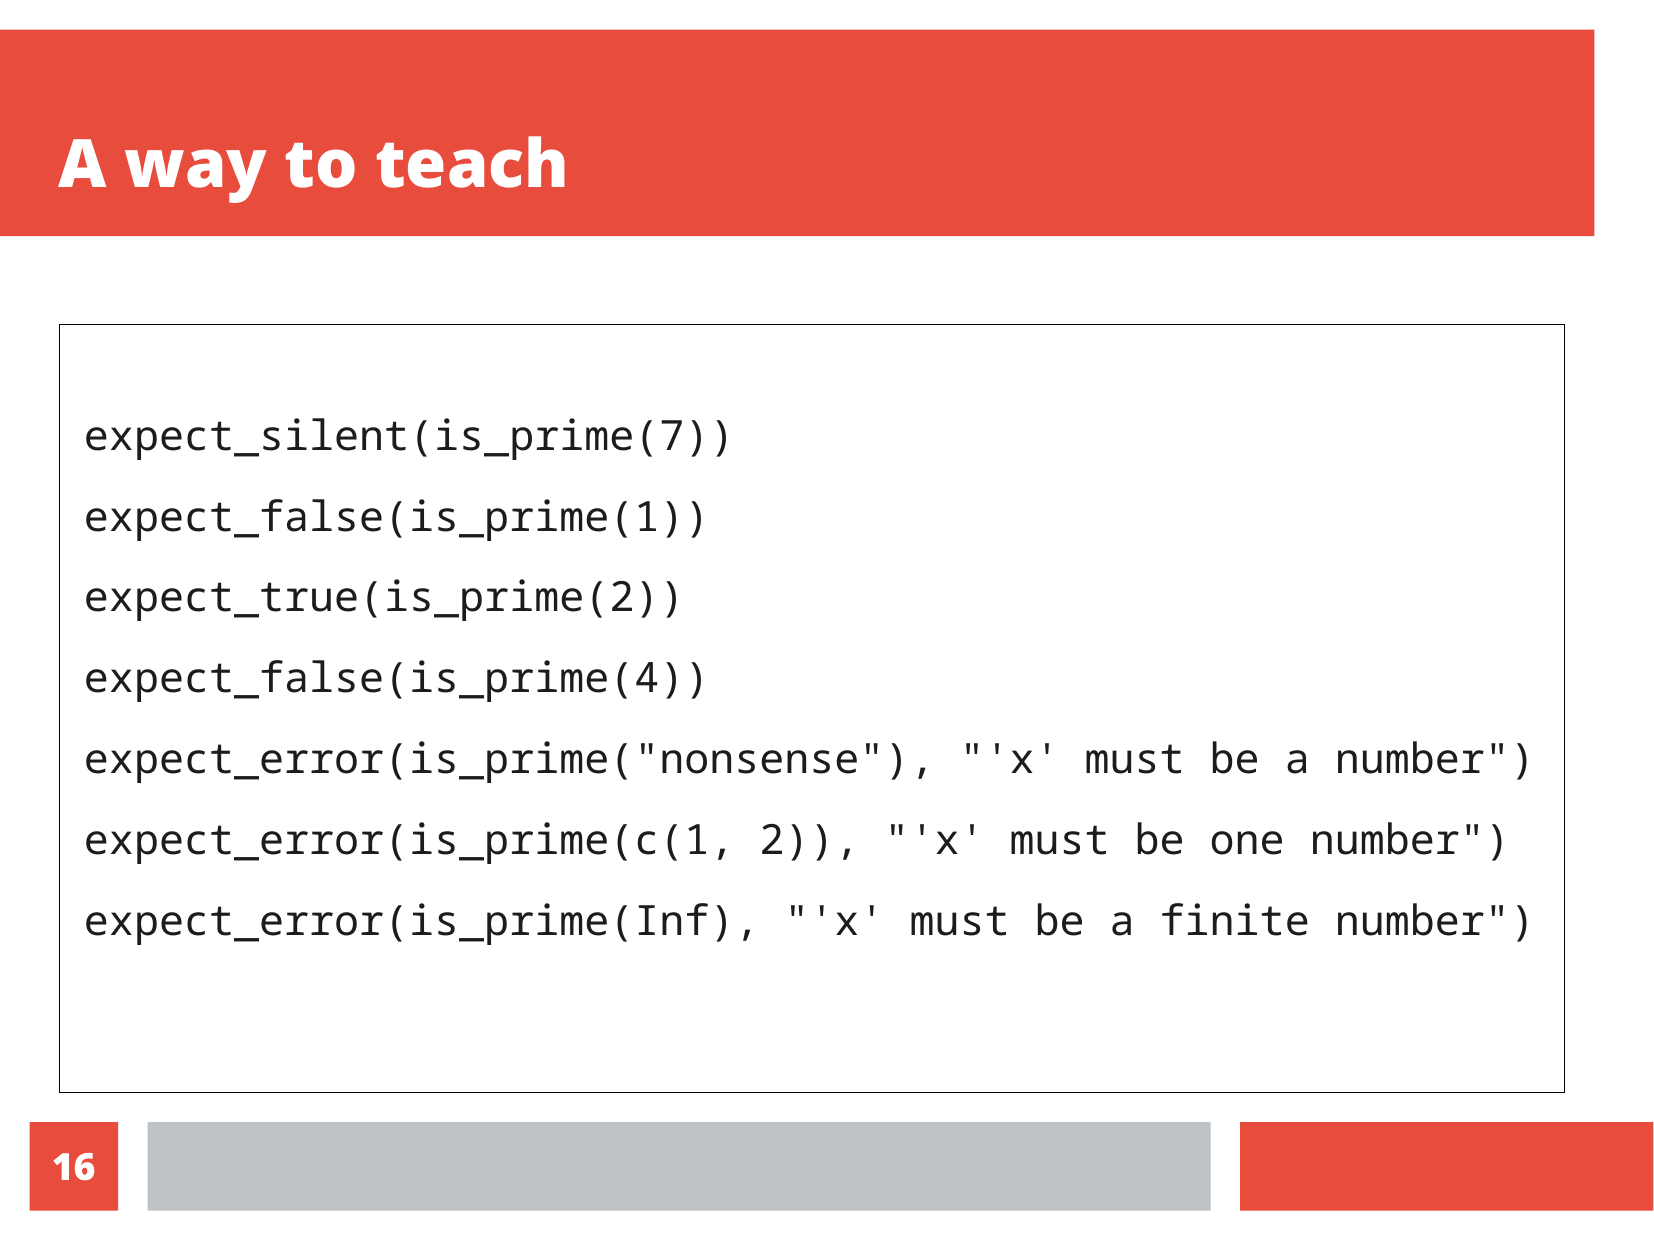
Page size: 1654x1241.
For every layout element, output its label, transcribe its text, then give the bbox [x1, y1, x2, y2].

list expect_silent(is_prime(7)) expect_false(is_prime(1)) expect_true(is_prime(2)) expect_false(is_prime(4)) expect_error(is_prime("nonsense"), "'x' must be a number") expect_error(is_prime(c(1, 2)), "'x' must be one number") expect_error(is_prime(Inf), "'x' must be a finite number") [59, 324, 1565, 1093]
title A way to teach [59, 59, 1595, 207]
